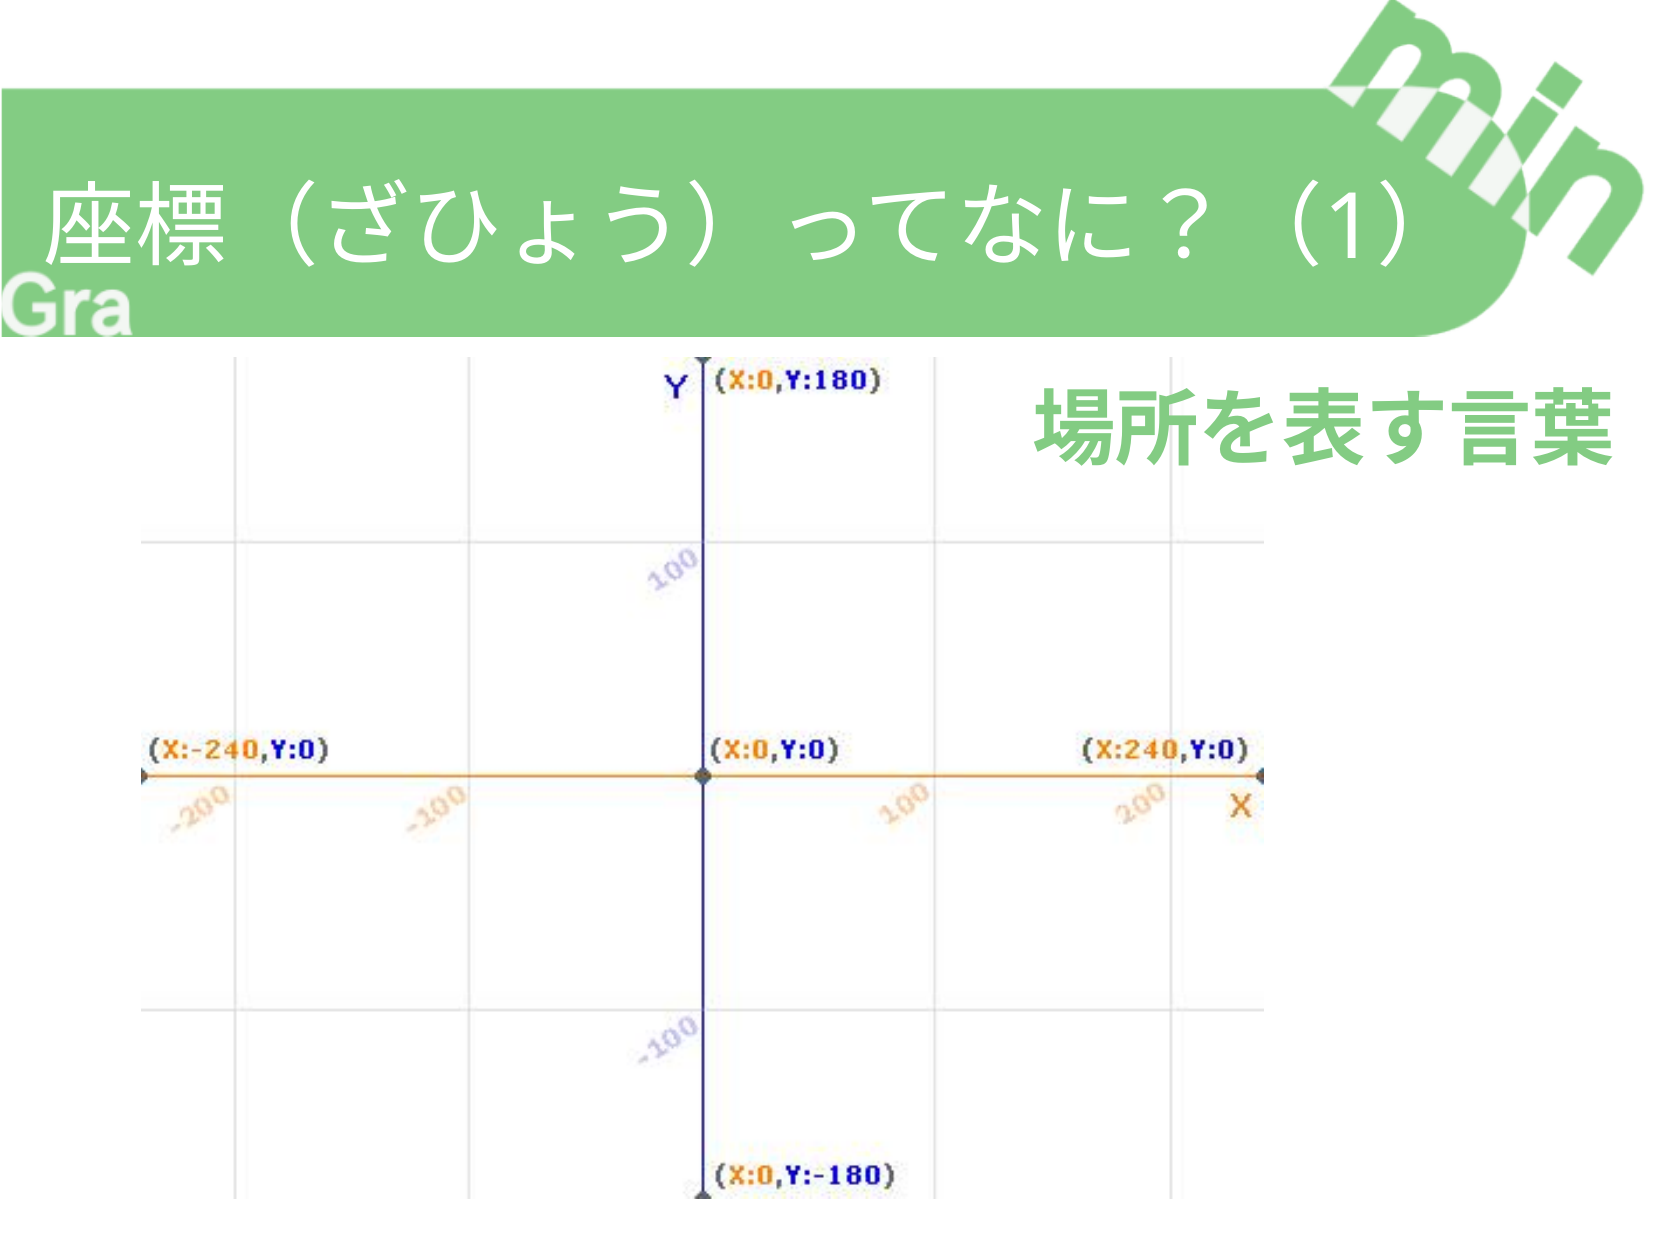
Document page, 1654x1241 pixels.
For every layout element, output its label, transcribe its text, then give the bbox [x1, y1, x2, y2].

text_box 場所を表す言葉 [35, 354, 1630, 494]
picture [1, 0, 1654, 337]
title 座標（ざひょう）ってなに？（1） [11, 147, 1501, 290]
picture [141, 494, 1264, 1199]
